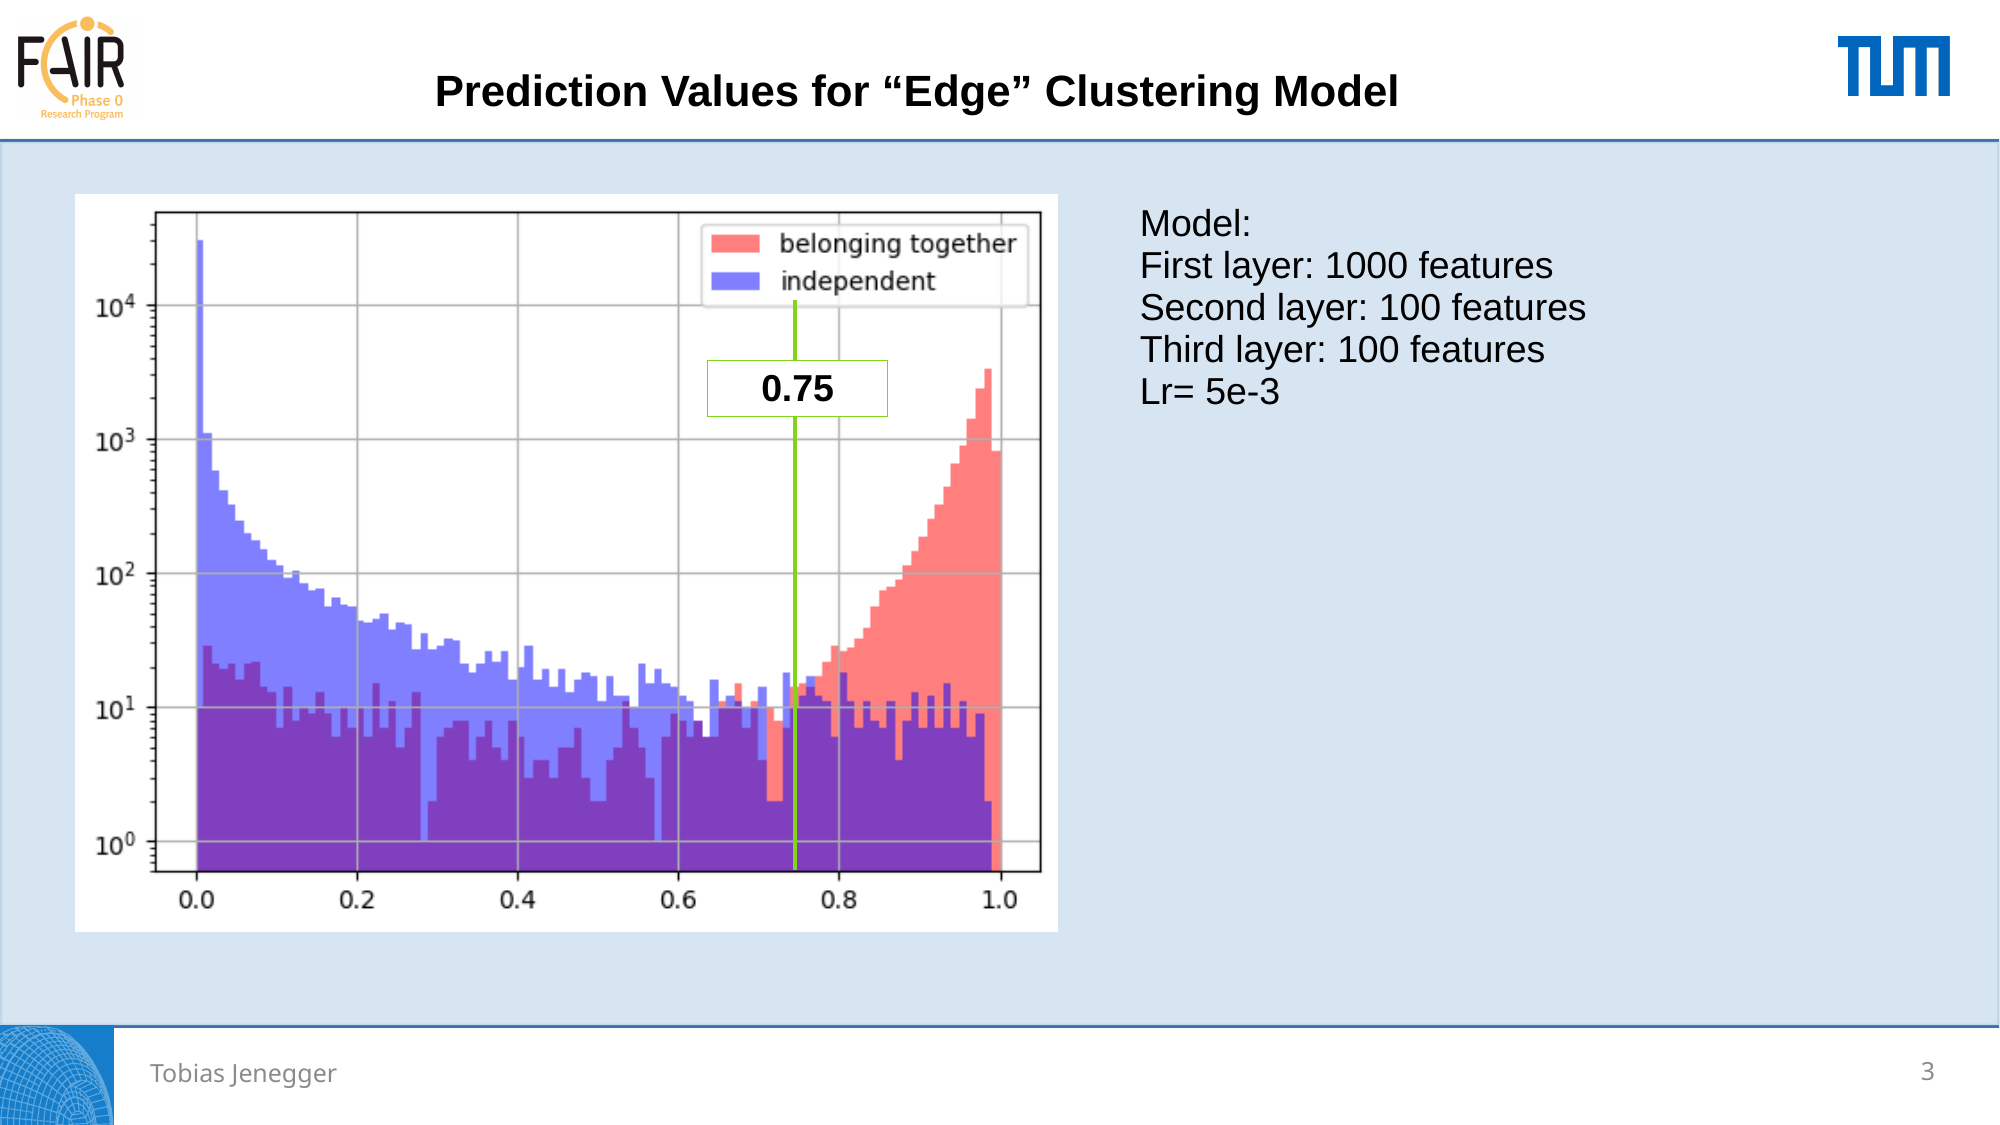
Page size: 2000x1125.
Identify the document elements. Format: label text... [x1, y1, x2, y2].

text_box Prediction Values for “Edge” Clustering Model [420, 60, 1621, 124]
text_box Model: First layer: 1000 features Second layer: 100 features Third layer: 100 features Lr= 5e-3 [1125, 195, 1831, 420]
picture [0, 1025, 114, 1125]
text_box 0.75 [707, 360, 888, 417]
picture [15, 15, 142, 120]
picture [1838, 36, 1950, 96]
picture [75, 194, 1058, 932]
